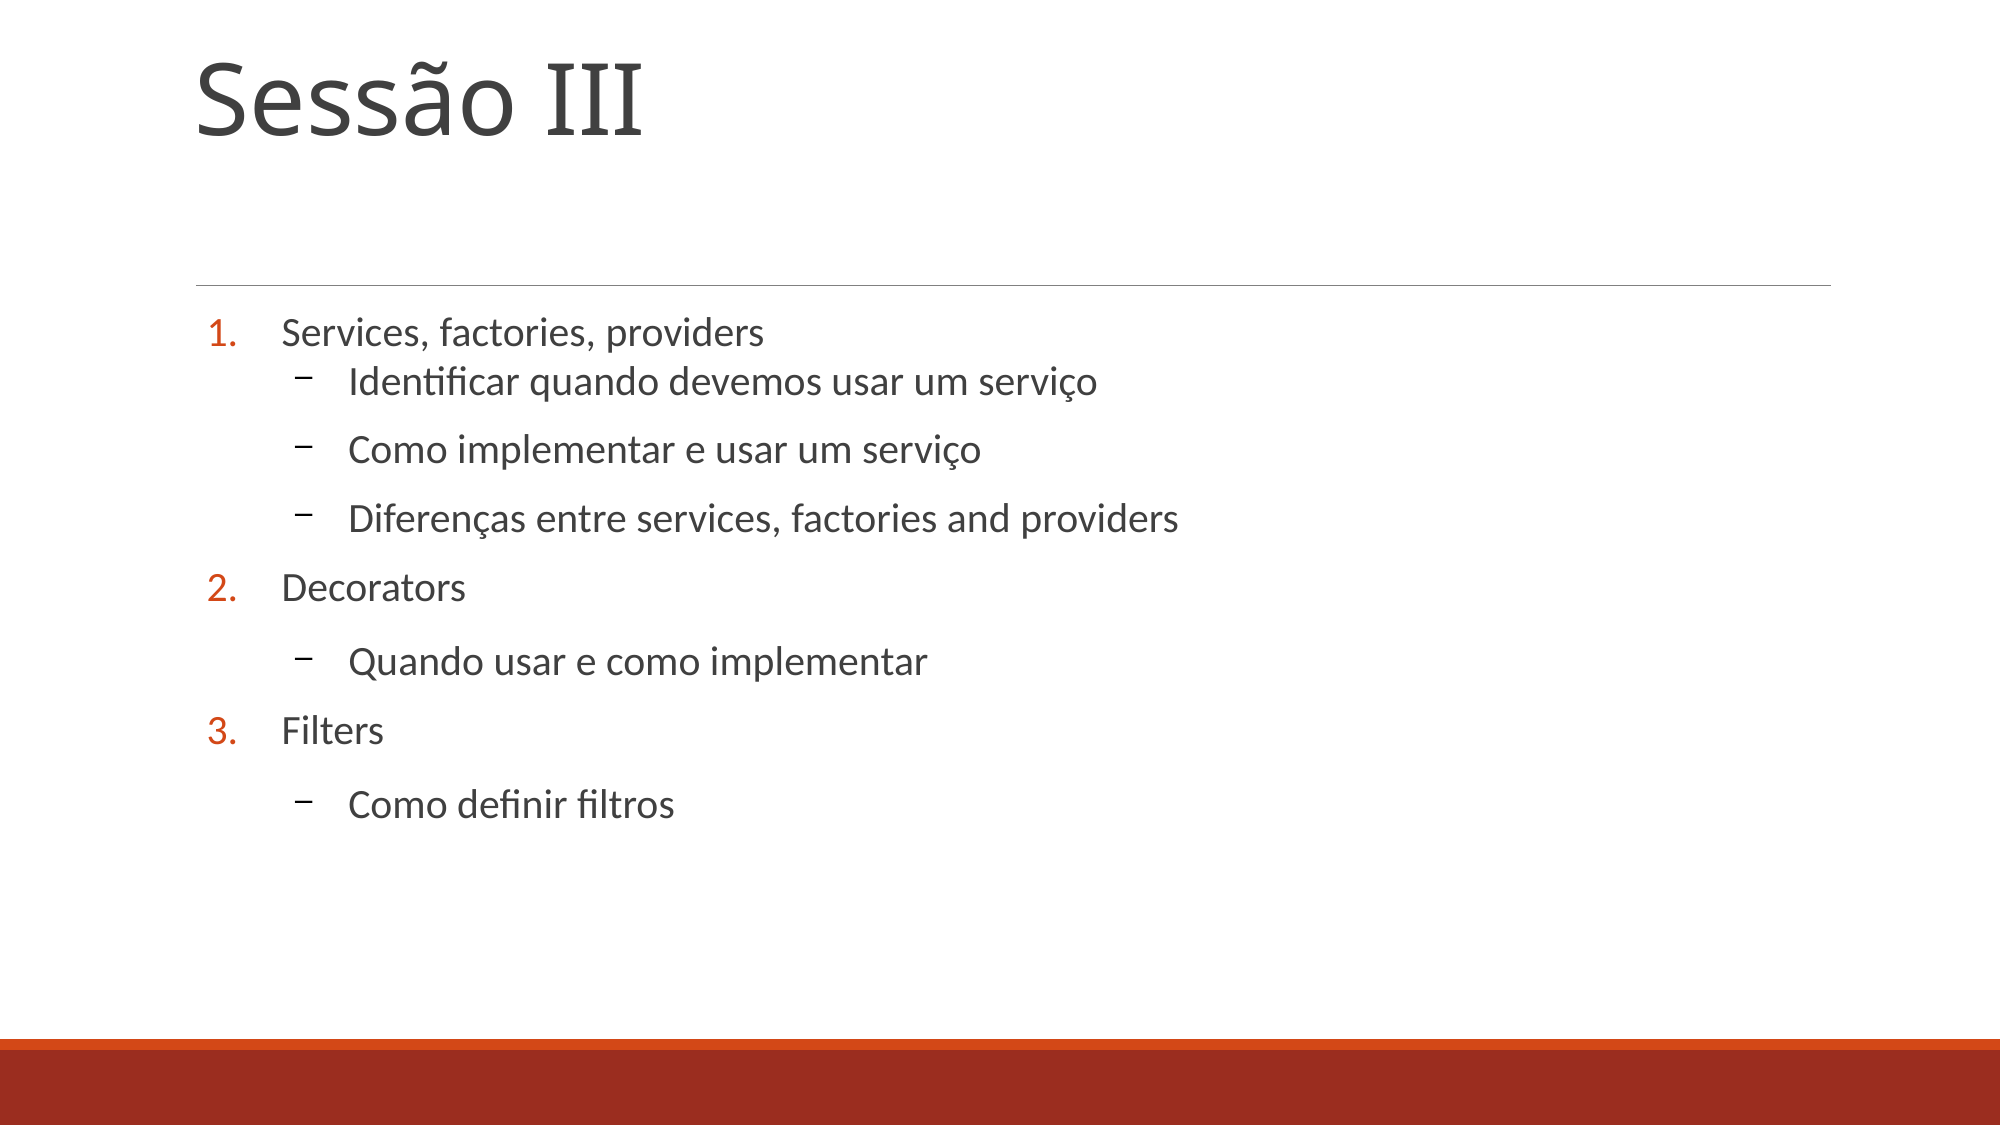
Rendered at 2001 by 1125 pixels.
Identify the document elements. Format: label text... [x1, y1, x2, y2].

list Services, factories, providers Identificar quando devemos usar um serviço Como implementar e usar um serviço Diferenças entre services, factories and providers Decorators Quando usar e como implementar Filters Como definir filtros [191, 302, 1842, 963]
title Sessão III [180, 47, 1830, 285]
